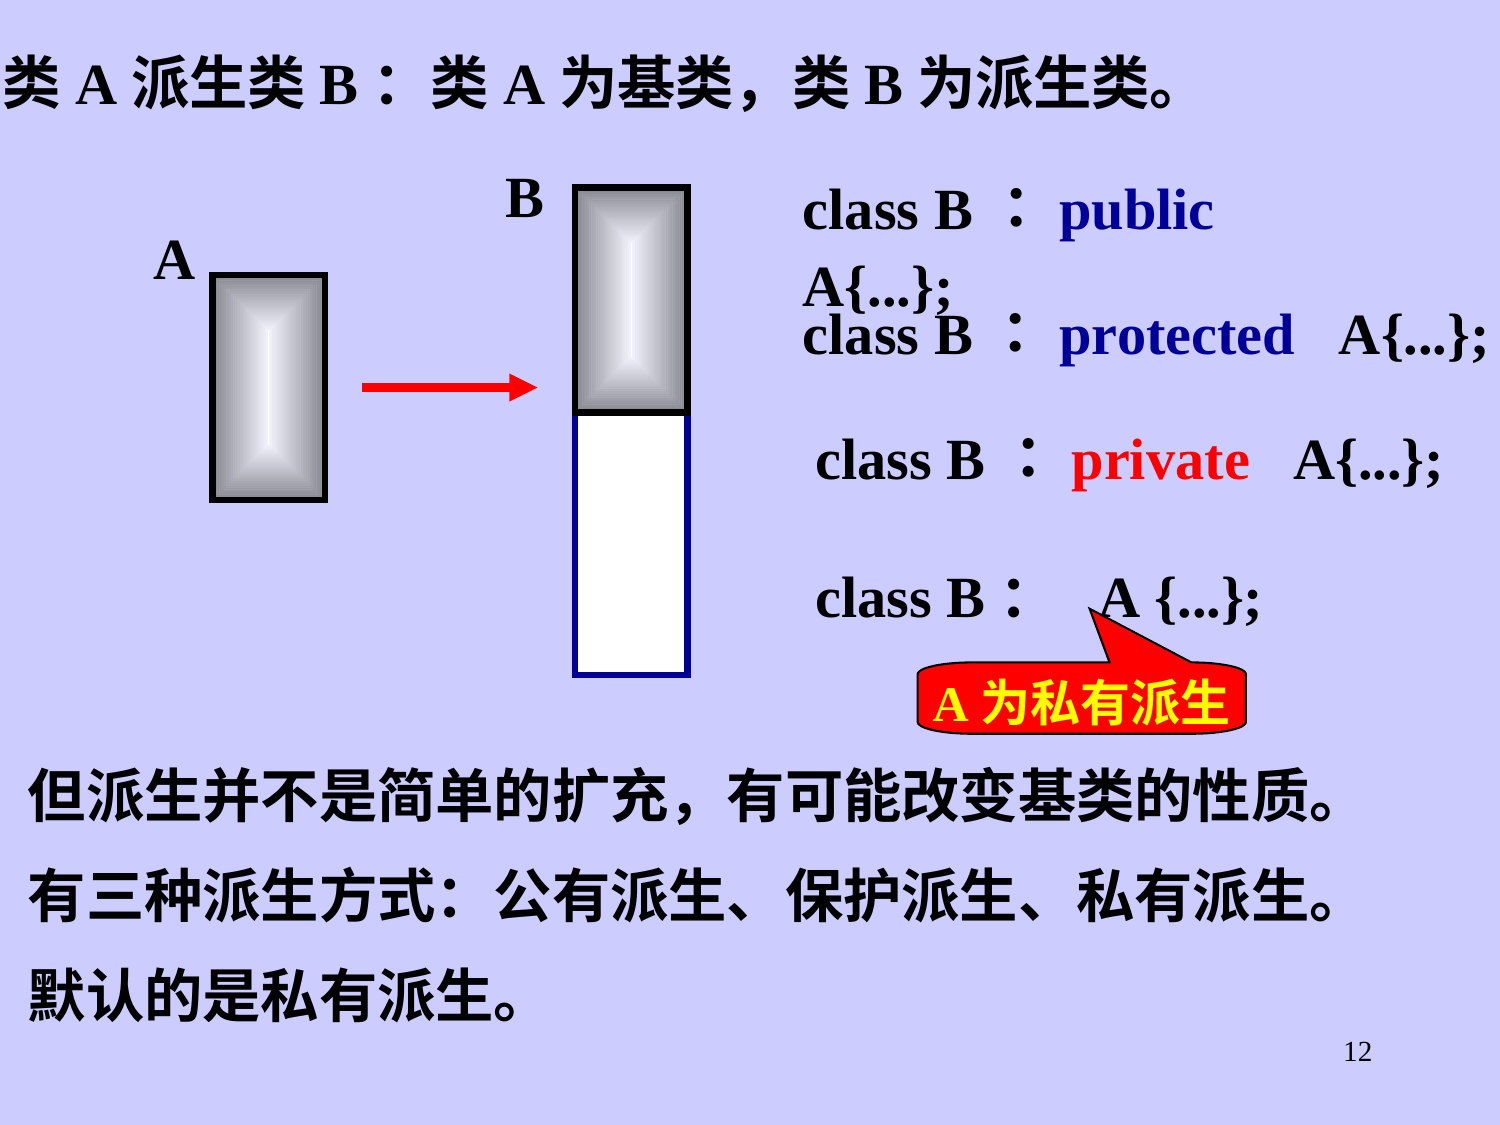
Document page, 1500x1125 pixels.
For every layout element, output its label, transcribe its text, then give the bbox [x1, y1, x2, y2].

text_box B [487, 149, 563, 231]
text_box class B：private A{...}; [812, 412, 1476, 494]
text_box [212, 275, 325, 501]
text_box 有三种派生方式：公有派生、保护派生、私有派生。 [24, 849, 1500, 931]
text_box A [137, 212, 213, 294]
text_box 但派生并不是简单的扩充，有可能改变基类的性质。 [24, 750, 1500, 831]
text_box <编号> [1074, 1031, 1388, 1101]
text_box [574, 187, 688, 675]
text_box class B：public A{...}; [800, 162, 1388, 287]
text_box A为私有派生 [917, 608, 1246, 734]
text_box 类A派生类B：类A为基类，类B为派生类。 [0, 37, 1176, 119]
text_box class B：protected A{...}; [799, 287, 1500, 445]
text_box 默认的是私有派生。 [24, 950, 1500, 1031]
text_box class B： A {...}; [812, 549, 1476, 631]
